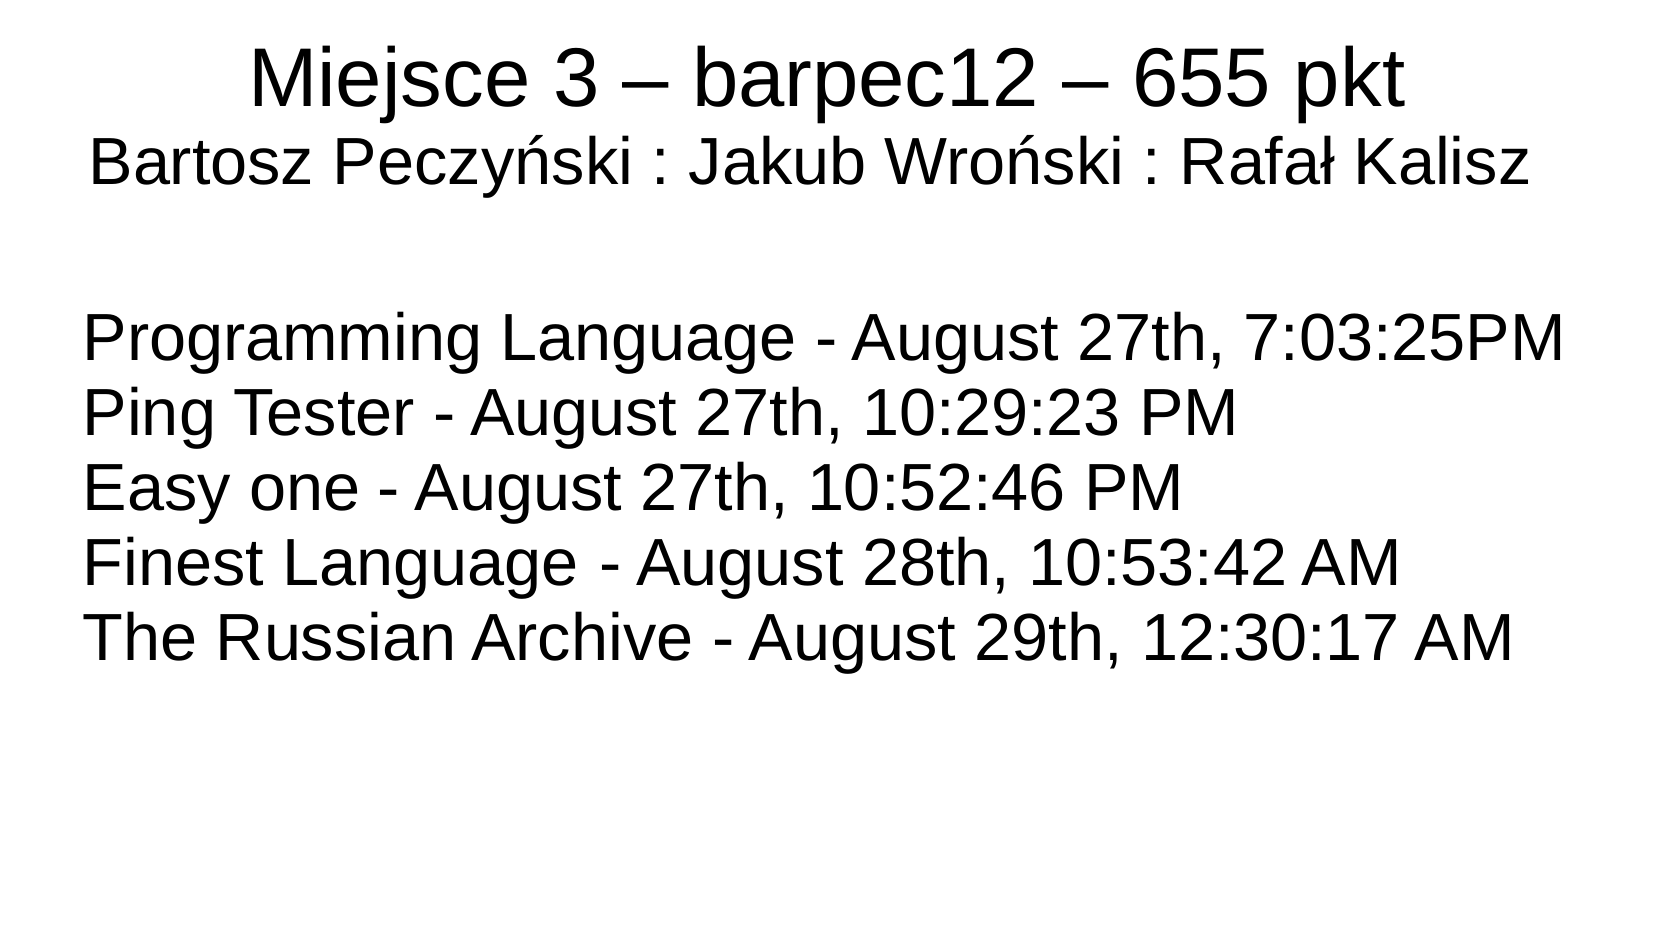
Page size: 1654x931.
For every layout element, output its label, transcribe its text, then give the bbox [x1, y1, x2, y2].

title Miejsce 3 – barpec12 – 655 pkt Bartosz Peczyński : Jakub Wroński : Rafał Kalisz [82, 30, 1571, 199]
subtitle Programming Language - August 27th, 7:03:25PM Ping Tester - August 27th, 10:29:23 PM Easy one - August 27th, 10:52:46 PM Finest Language - August 28th, 10:53:42 AM The Russian Archive - August 29th, 12:30:17 AM [82, 217, 1571, 758]
